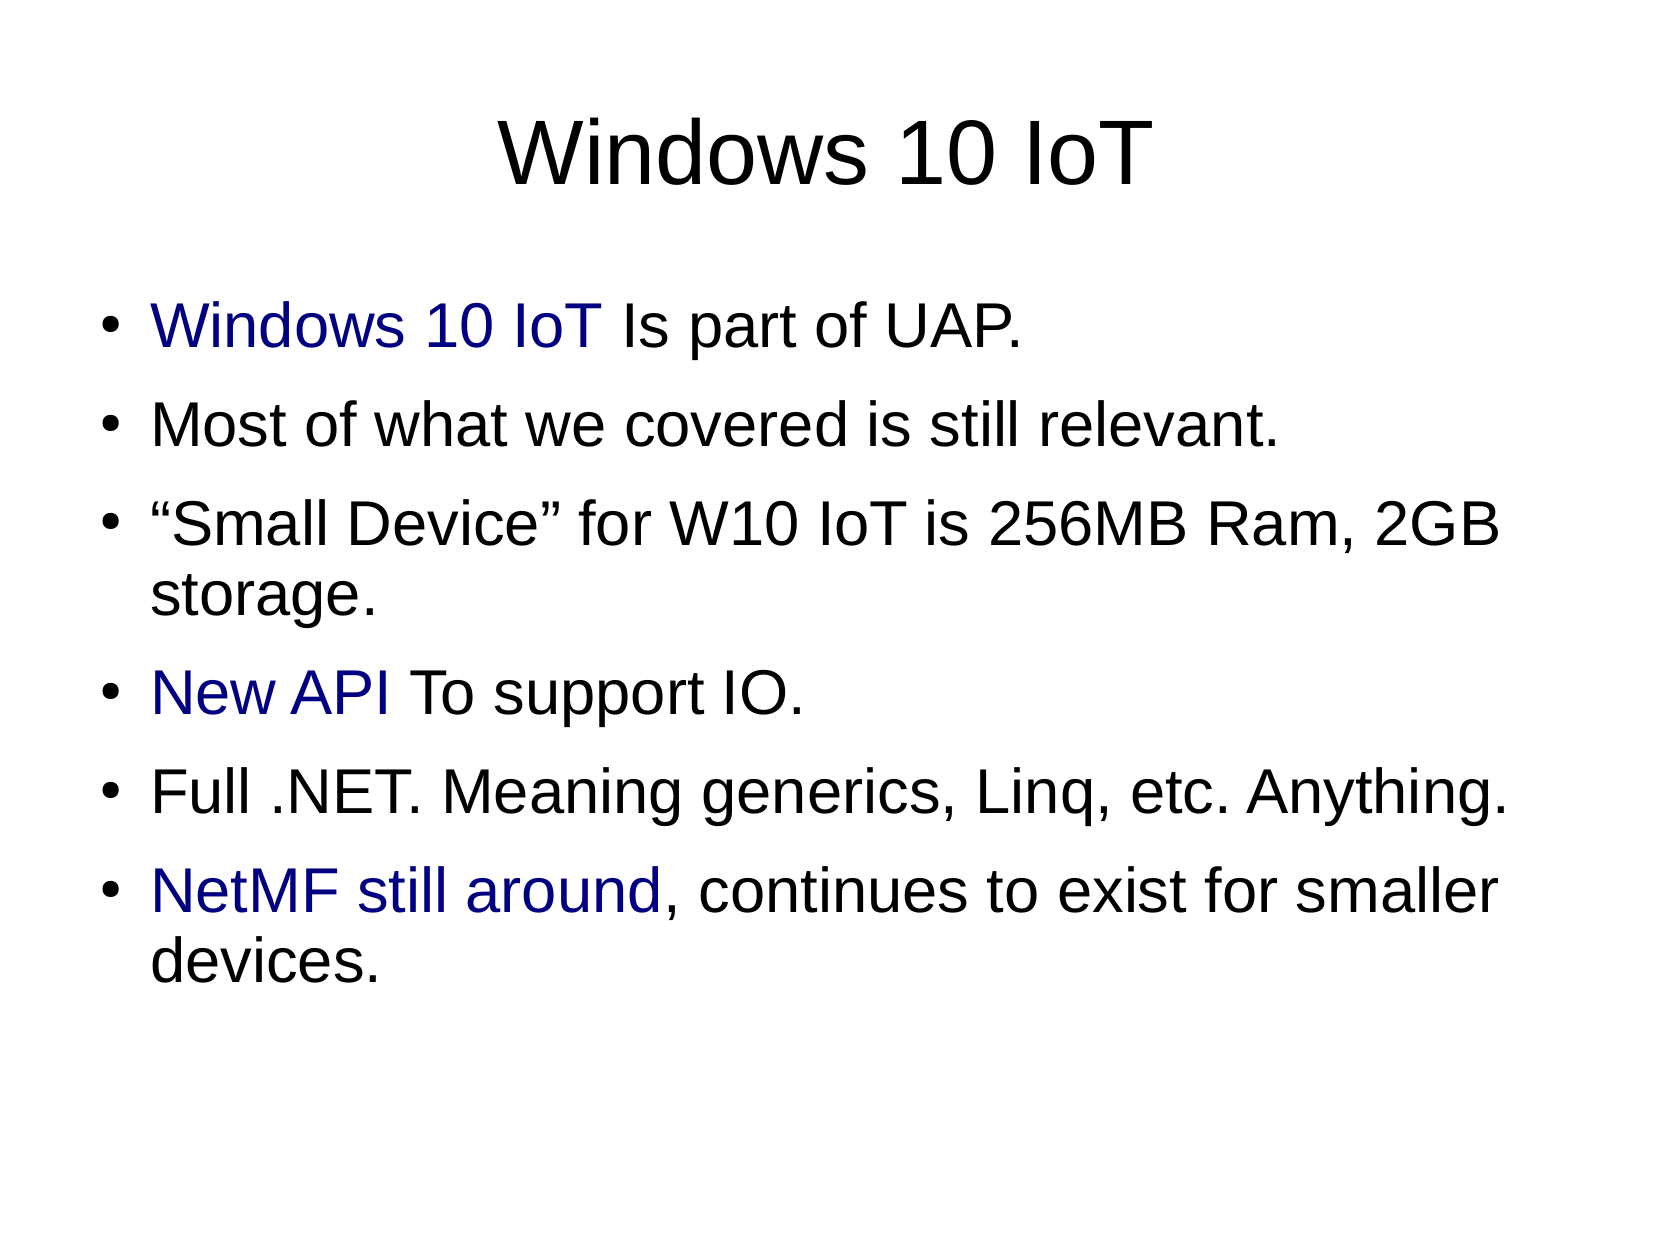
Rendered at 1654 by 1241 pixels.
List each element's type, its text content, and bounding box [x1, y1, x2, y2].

title Windows 10 IoT [82, 49, 1571, 257]
list Windows 10 IoT Is part of UAP. Most of what we covered is still relevant. “Small Device” for W10 IoT is 256MB Ram, 2GB storage. New API To support IO. Full .NET. Meaning generics, Linq, etc. Anything. NetMF still around, continues to exist for smaller devices. [82, 290, 1571, 1010]
